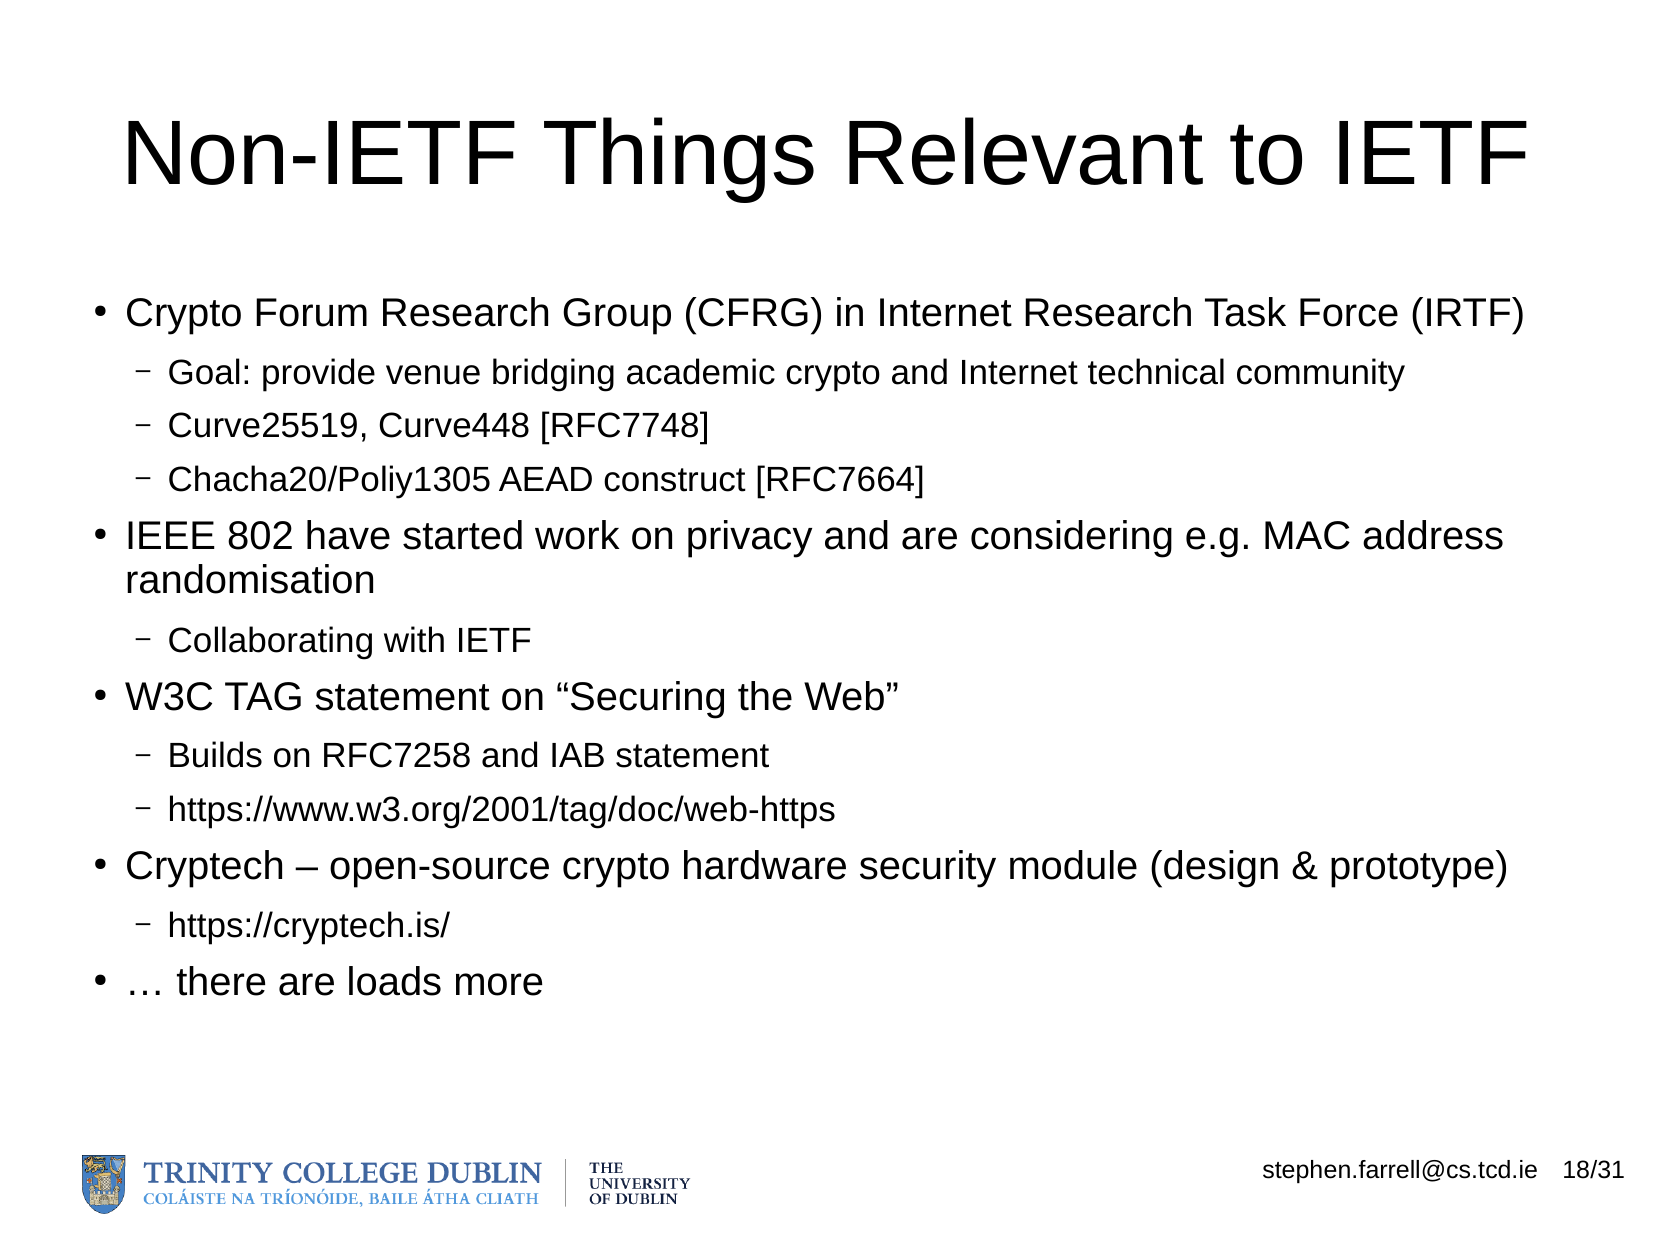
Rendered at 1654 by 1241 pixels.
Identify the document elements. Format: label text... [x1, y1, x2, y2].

picture [82, 1155, 694, 1214]
title Non-IETF Things Relevant to IETF [82, 49, 1571, 257]
list Crypto Forum Research Group (CFRG) in Internet Research Task Force (IRTF) Goal: provide venue bridging academic crypto and Internet technical community Curve25519, Curve448 [RFC7748] Chacha20/Poliy1305 AEAD construct [RFC7664] IEEE 802 have started work on privacy and are considering e.g. MAC address randomisation Collaborating with IETF W3C TAG statement on “Securing the Web” Builds on RFC7258 and IAB statement https://www.w3.org/2001/tag/doc/web-https Cryptech – open-source crypto hardware security module (design & prototype) https://cryptech.is/ … there are loads more [82, 290, 1571, 1010]
